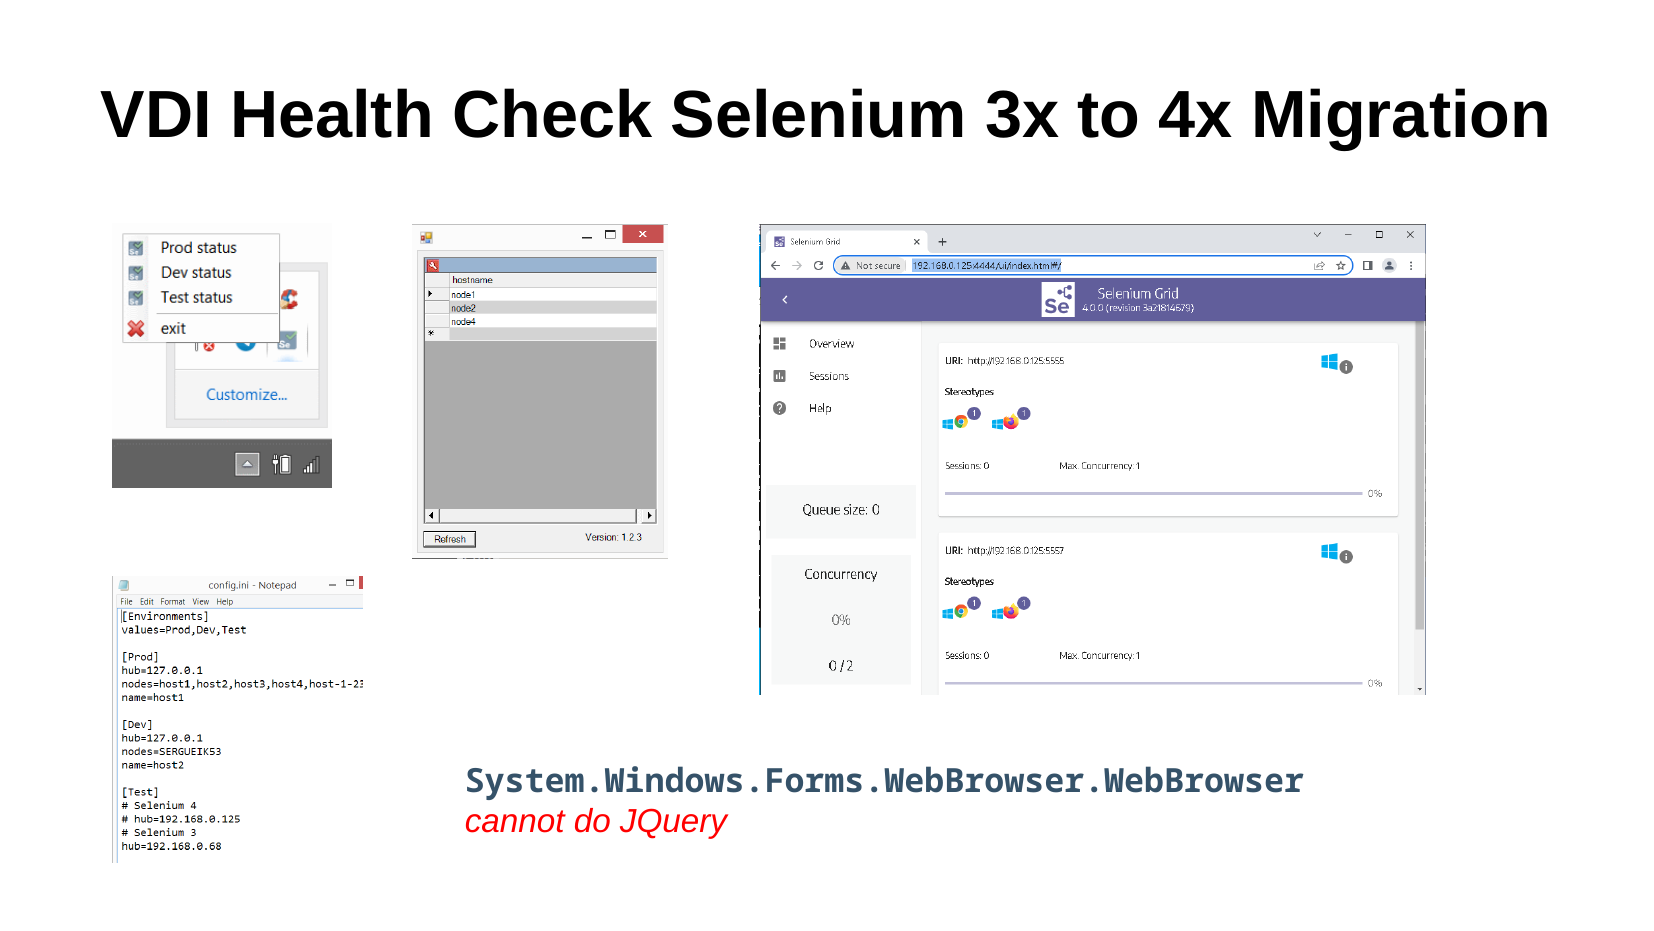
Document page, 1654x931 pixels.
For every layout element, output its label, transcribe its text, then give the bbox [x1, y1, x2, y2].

picture [759, 224, 1426, 695]
picture [412, 224, 668, 559]
text_box System.Windows.Forms.WebBrowser.WebBrowser cannot do JQuery [450, 750, 1463, 879]
picture [112, 223, 332, 488]
picture [112, 576, 363, 863]
title VDI Health Check Selenium 3x to 4x Migration [82, 37, 1571, 193]
